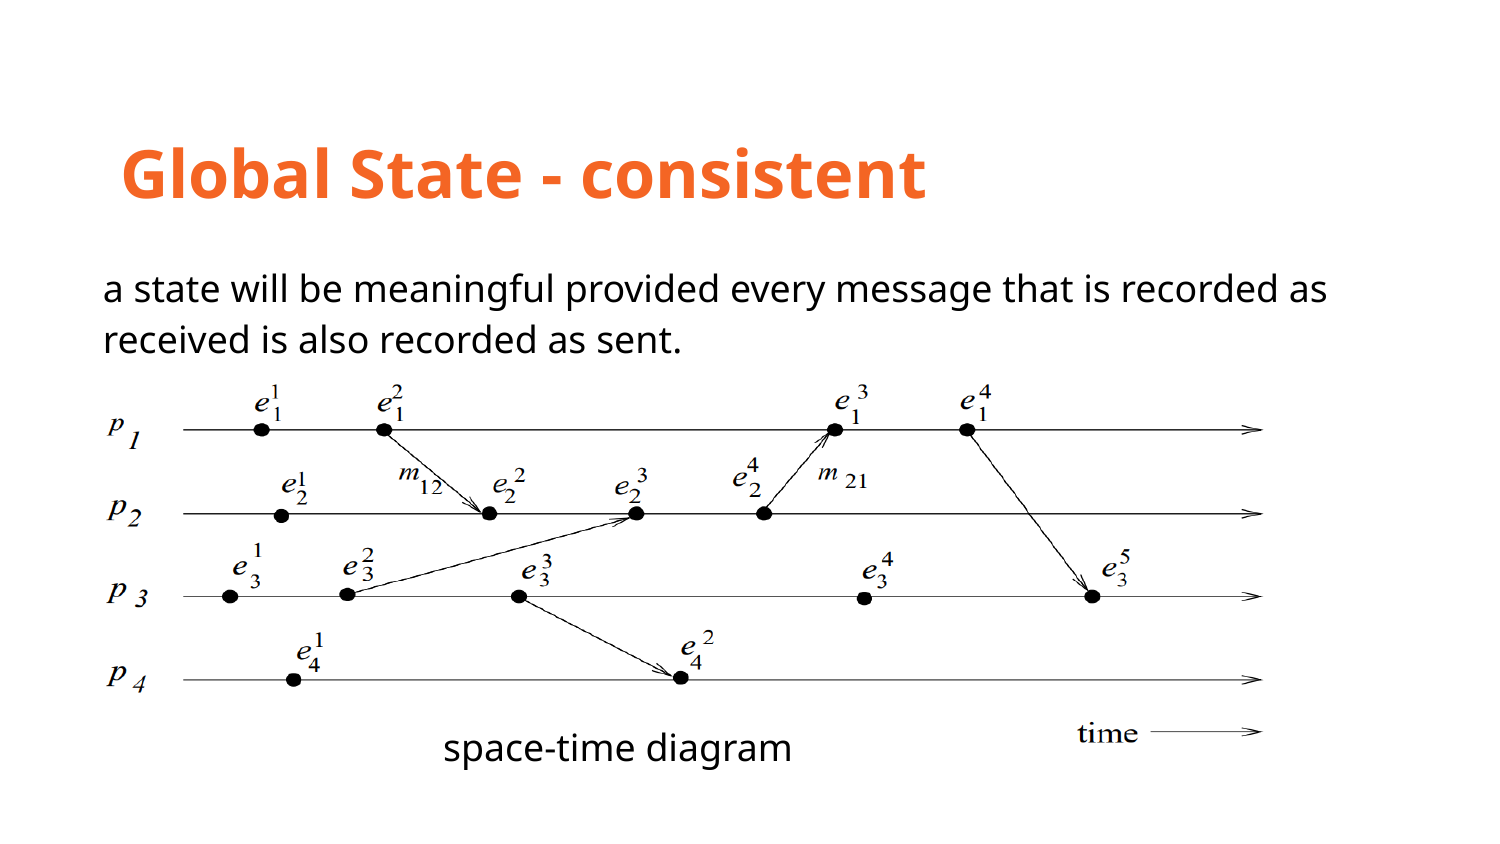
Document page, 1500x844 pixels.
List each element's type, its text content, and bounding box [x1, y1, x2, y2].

title Global State - consistent [87, 116, 1450, 218]
picture [46, 355, 1331, 772]
text_box space-time diagram [428, 702, 921, 785]
title a state will be meaningful provided every message that is recorded as received is also recorded as sent. [87, 242, 1394, 648]
